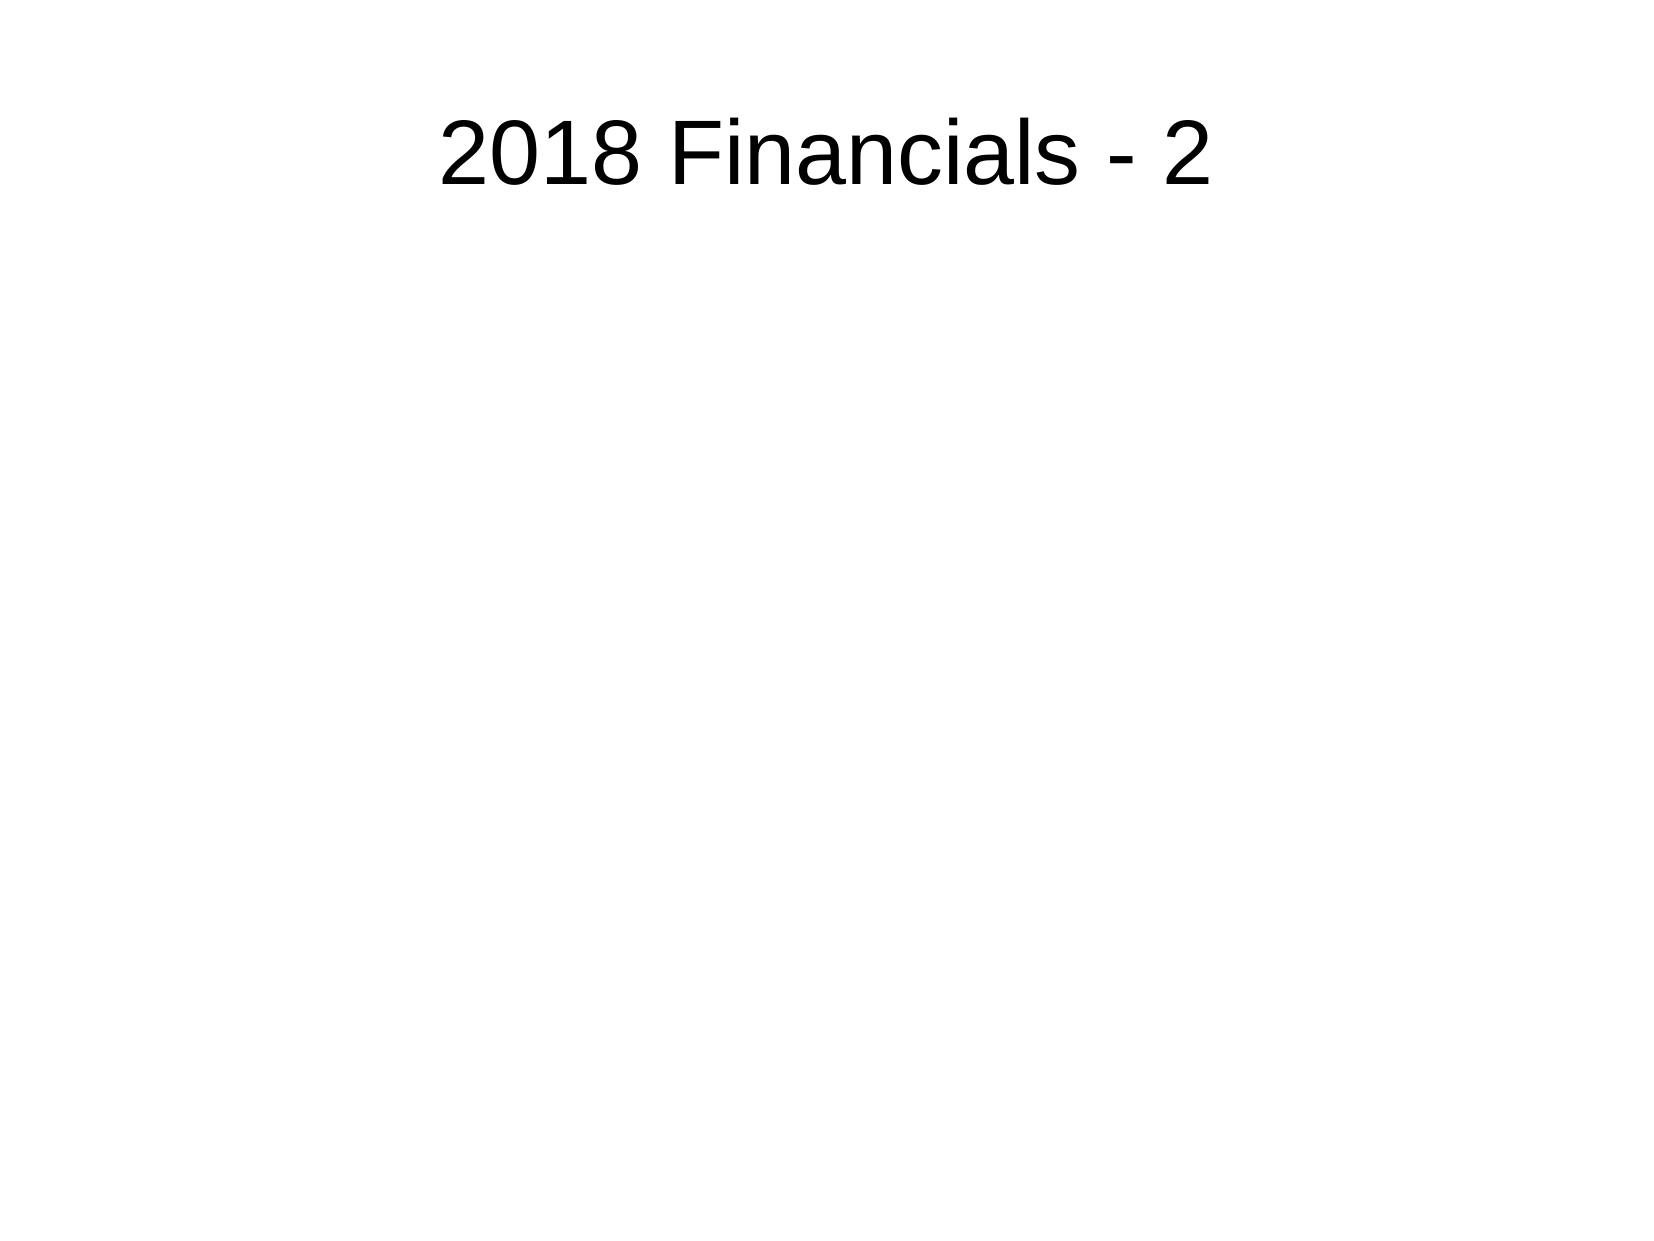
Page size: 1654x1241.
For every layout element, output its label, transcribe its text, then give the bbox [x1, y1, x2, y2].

title 2018 Financials - 2 [82, 49, 1571, 257]
